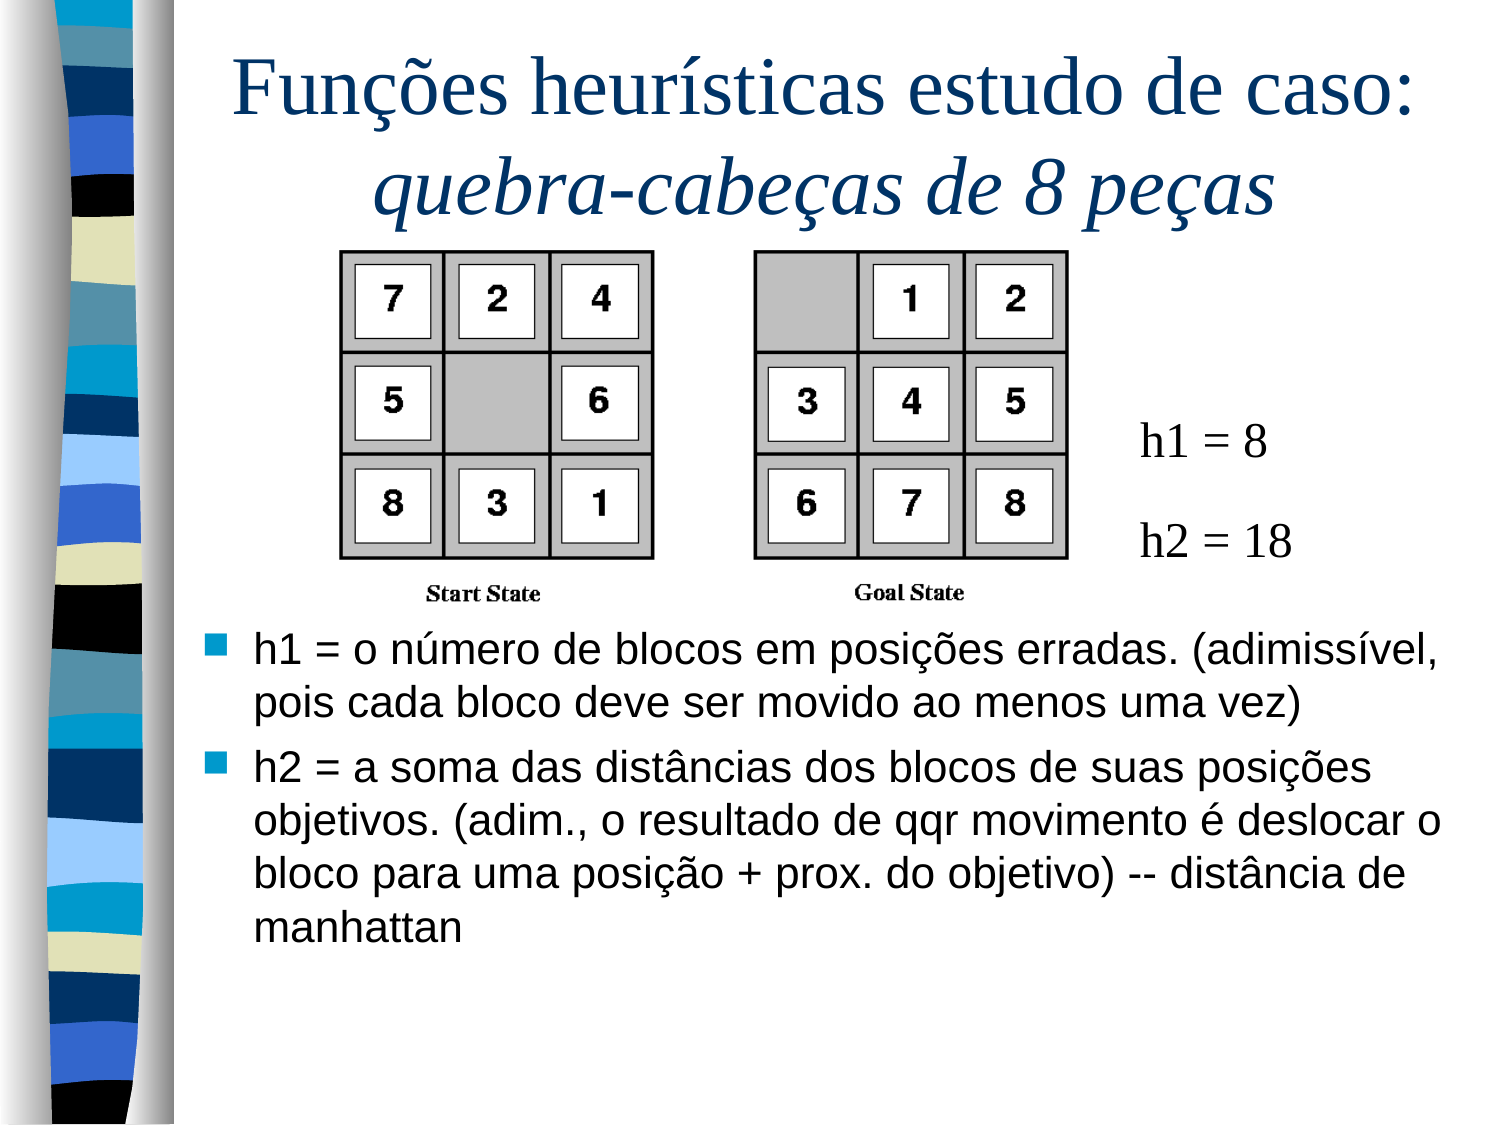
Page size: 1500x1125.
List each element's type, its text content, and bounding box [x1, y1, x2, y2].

picture [337, 249, 1070, 613]
text_box h2 = 18 [1125, 499, 1309, 576]
title Funções heurísticas estudo de caso: quebra-cabeças de 8 peças [187, 23, 1463, 239]
list h1 = o número de blocos em posições erradas. (adimissível, pois cada bloco deve ser movido ao menos uma vez) h2 = a soma das distâncias dos blocos de suas posições objetivos. (adim., o resultado de qqr movimento é deslocar o bloco para uma posição + prox. do objetivo) -- distância de manhattan [192, 612, 1463, 1000]
text_box h1 = 8 [1125, 399, 1284, 476]
